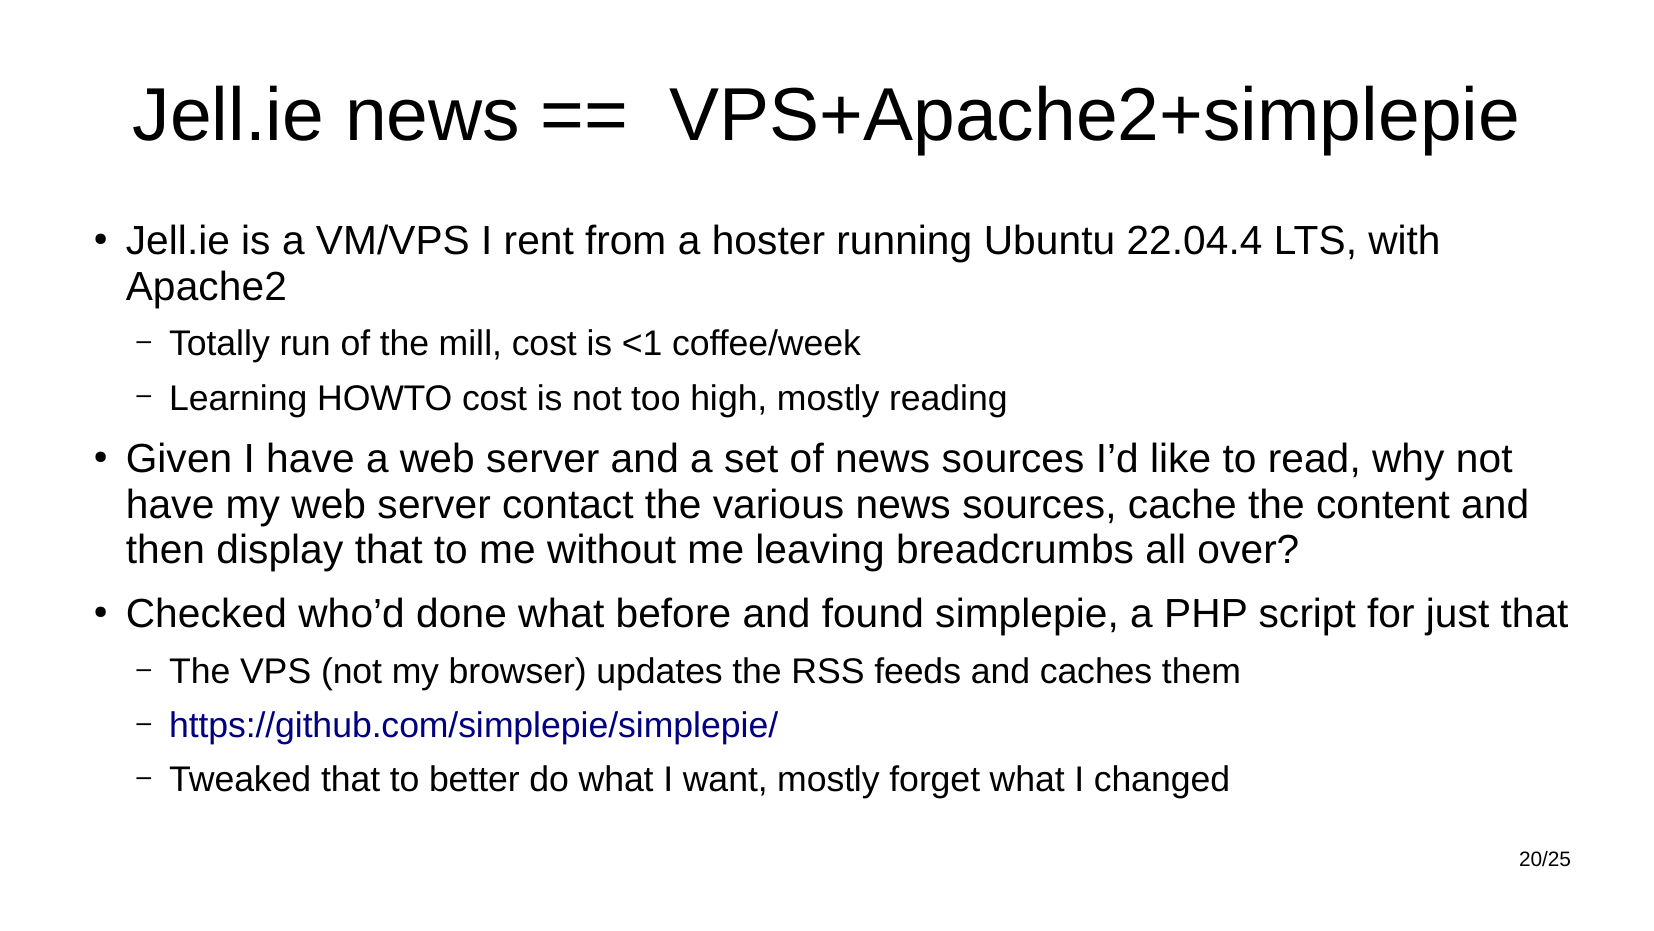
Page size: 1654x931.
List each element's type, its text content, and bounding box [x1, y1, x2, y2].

list Jell.ie is a VM/VPS I rent from a hoster running Ubuntu 22.04.4 LTS, with Apache2 Totally run of the mill, cost is <1 coffee/week Learning HOWTO cost is not too high, mostly reading Given I have a web server and a set of news sources I’d like to read, why not have my web server contact the various news sources, cache the content and then display that to me without me leaving breadcrumbs all over? Checked who’d done what before and found simplepie, a PHP script for just that The VPS (not my browser) updates the RSS feeds and caches them https://github.com/simplepie/simplepie/ Tweaked that to better do what I want, mostly forget what I changed [82, 217, 1571, 814]
title Jell.ie news == VPS+Apache2+simplepie [82, 37, 1571, 193]
